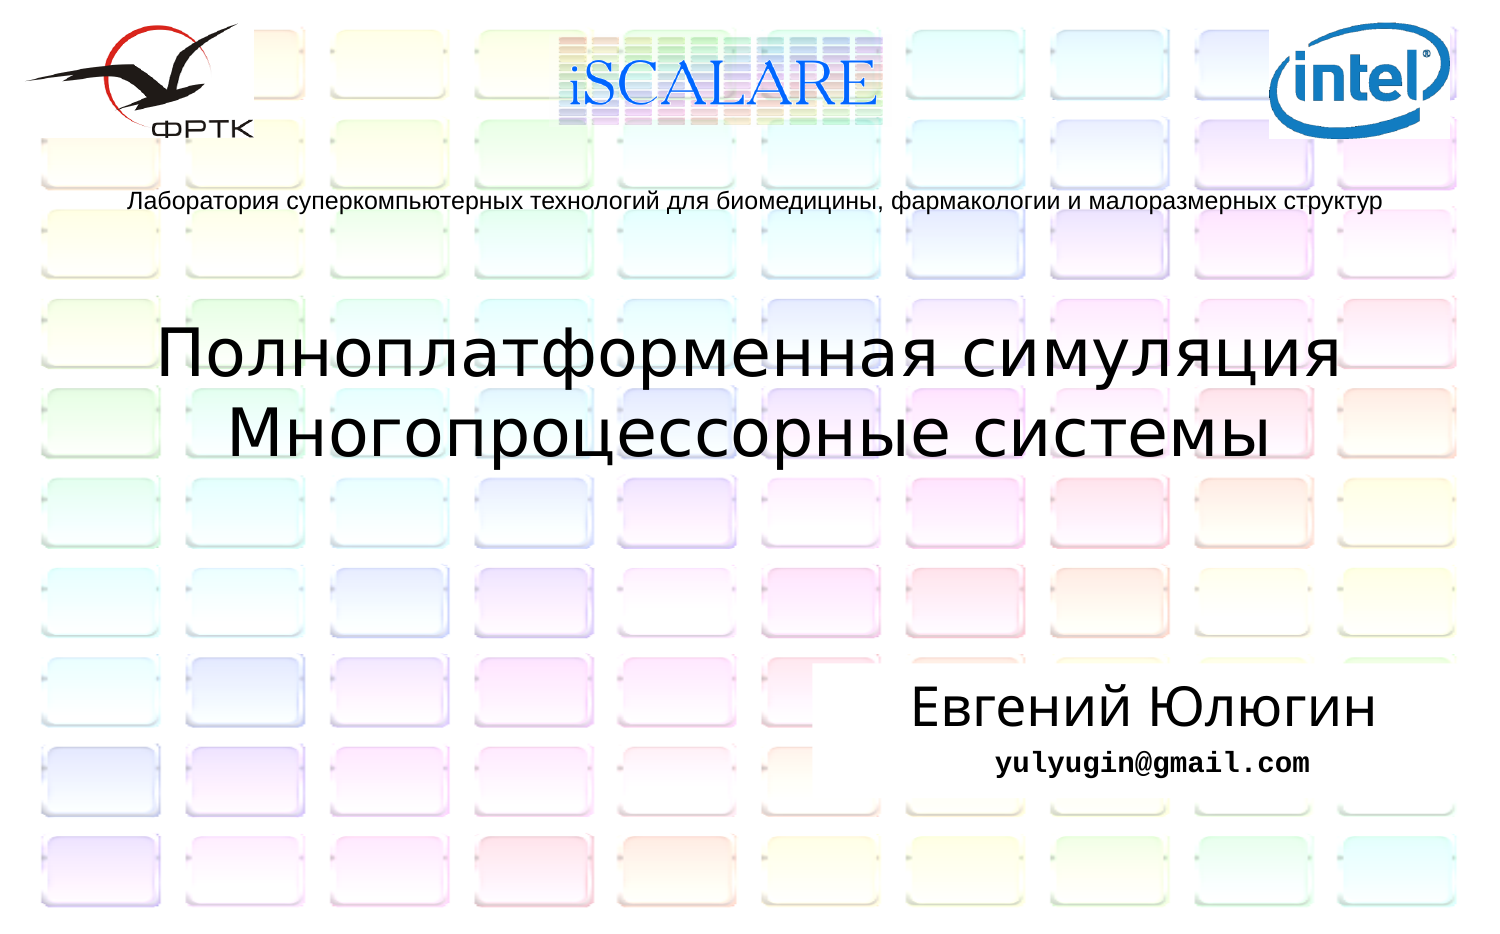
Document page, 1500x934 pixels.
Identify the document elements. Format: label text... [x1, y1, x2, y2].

title Полноплатформенная симуляция Многопроцессорные системы [112, 253, 1388, 526]
subtitle Евгений Юлюгин yulyugin@gmail.com [812, 663, 1475, 799]
text_box Лаборатория суперкомпьютерных технологий для биомедицины, фармакологии и малоразмерных структур [49, 176, 1463, 226]
